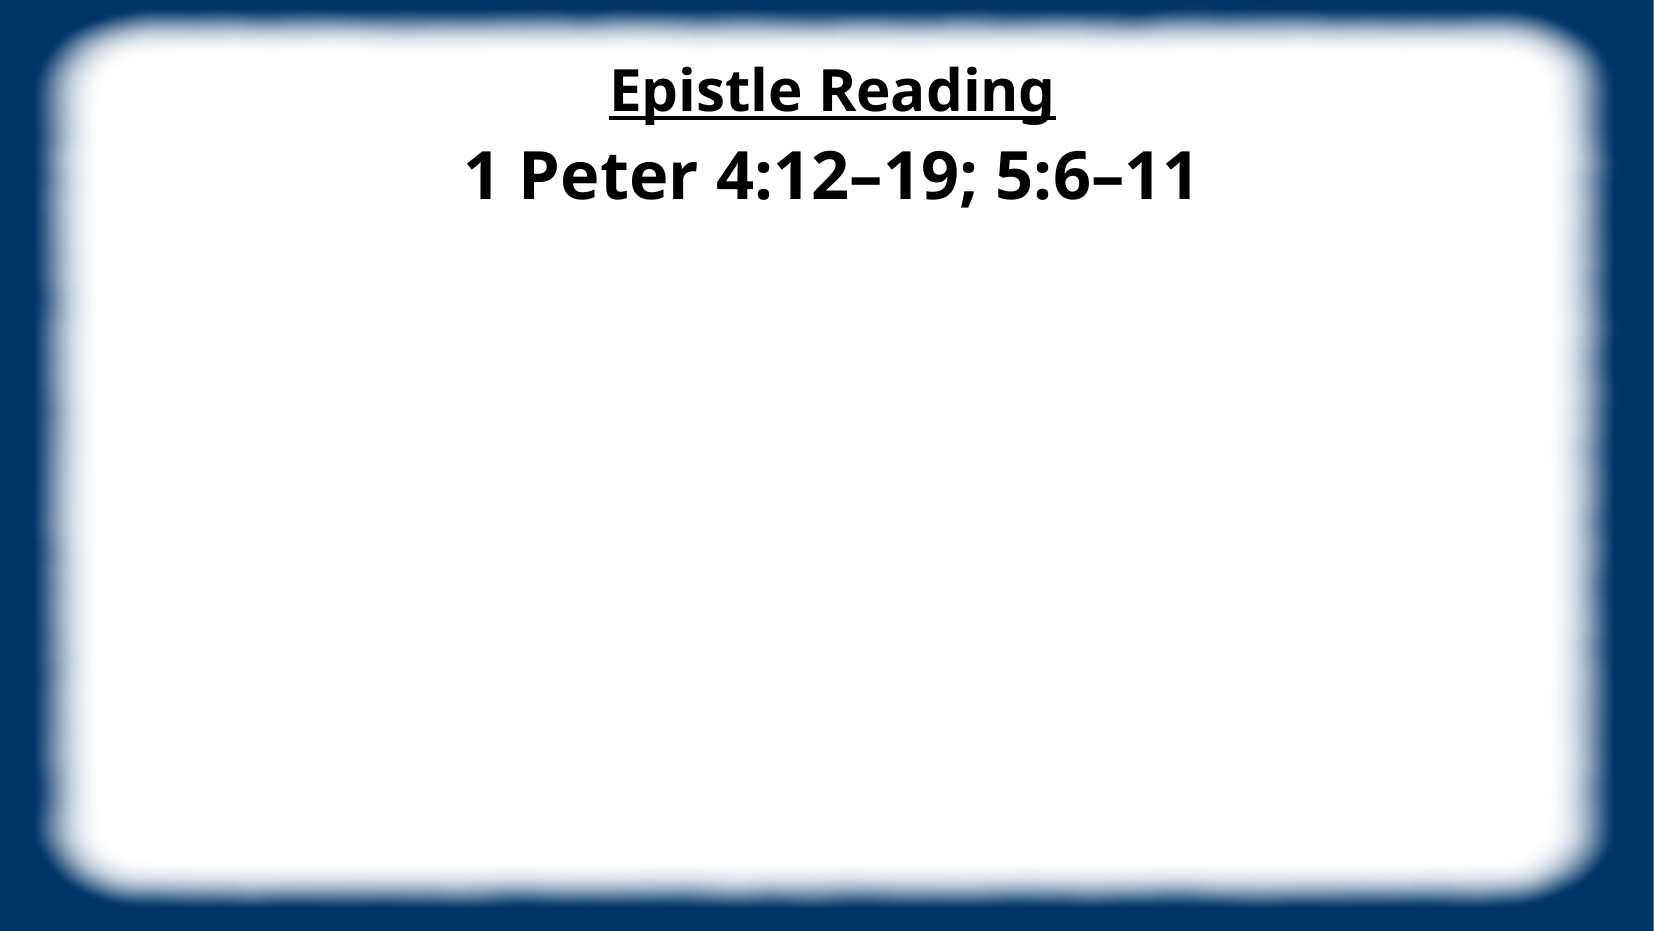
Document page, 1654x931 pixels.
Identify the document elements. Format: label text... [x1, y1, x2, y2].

text_box Epistle Reading 1 Peter 4:12–19; 5:6–11 [105, 41, 1561, 223]
picture [0, 0, 1654, 931]
